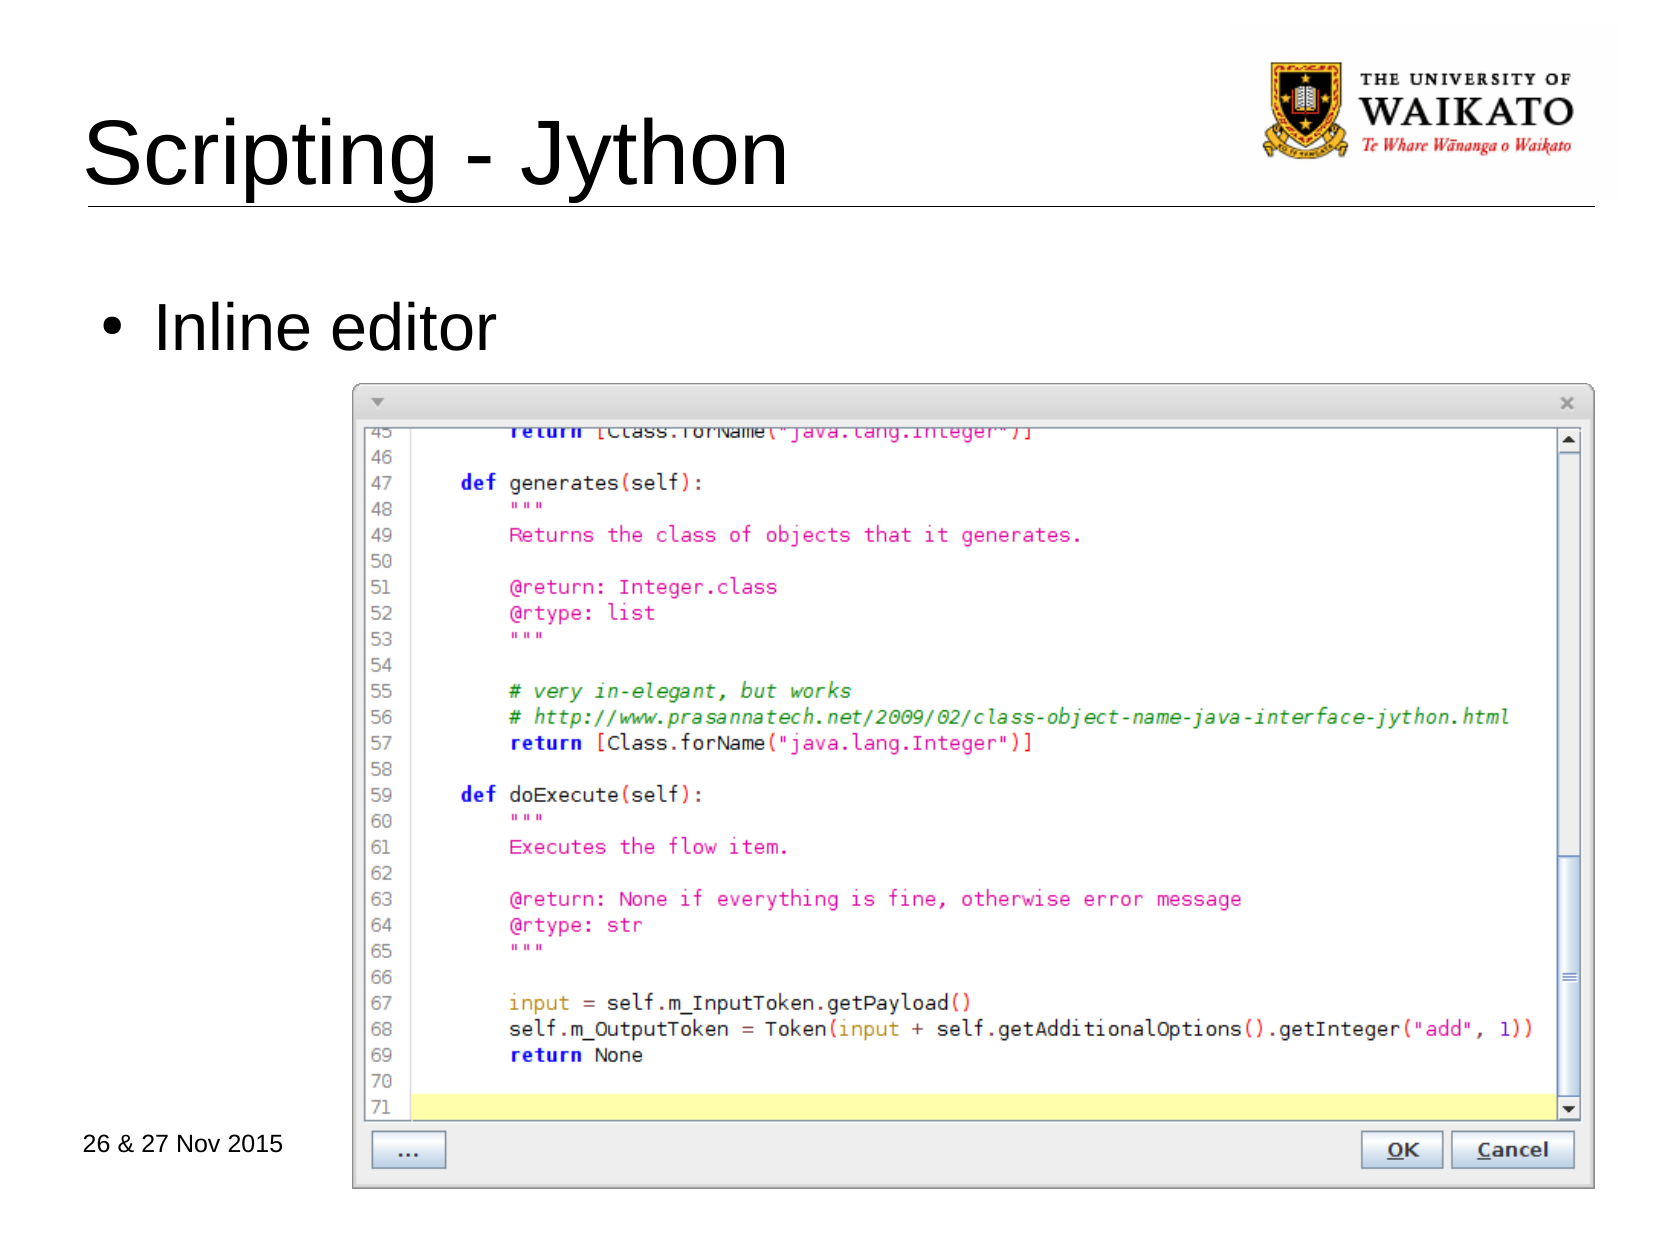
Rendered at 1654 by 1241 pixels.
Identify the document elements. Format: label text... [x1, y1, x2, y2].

title Scripting - Jython [82, 49, 1571, 257]
picture [1228, 24, 1619, 201]
picture [352, 383, 1595, 1189]
list Inline editor [82, 290, 1571, 1010]
